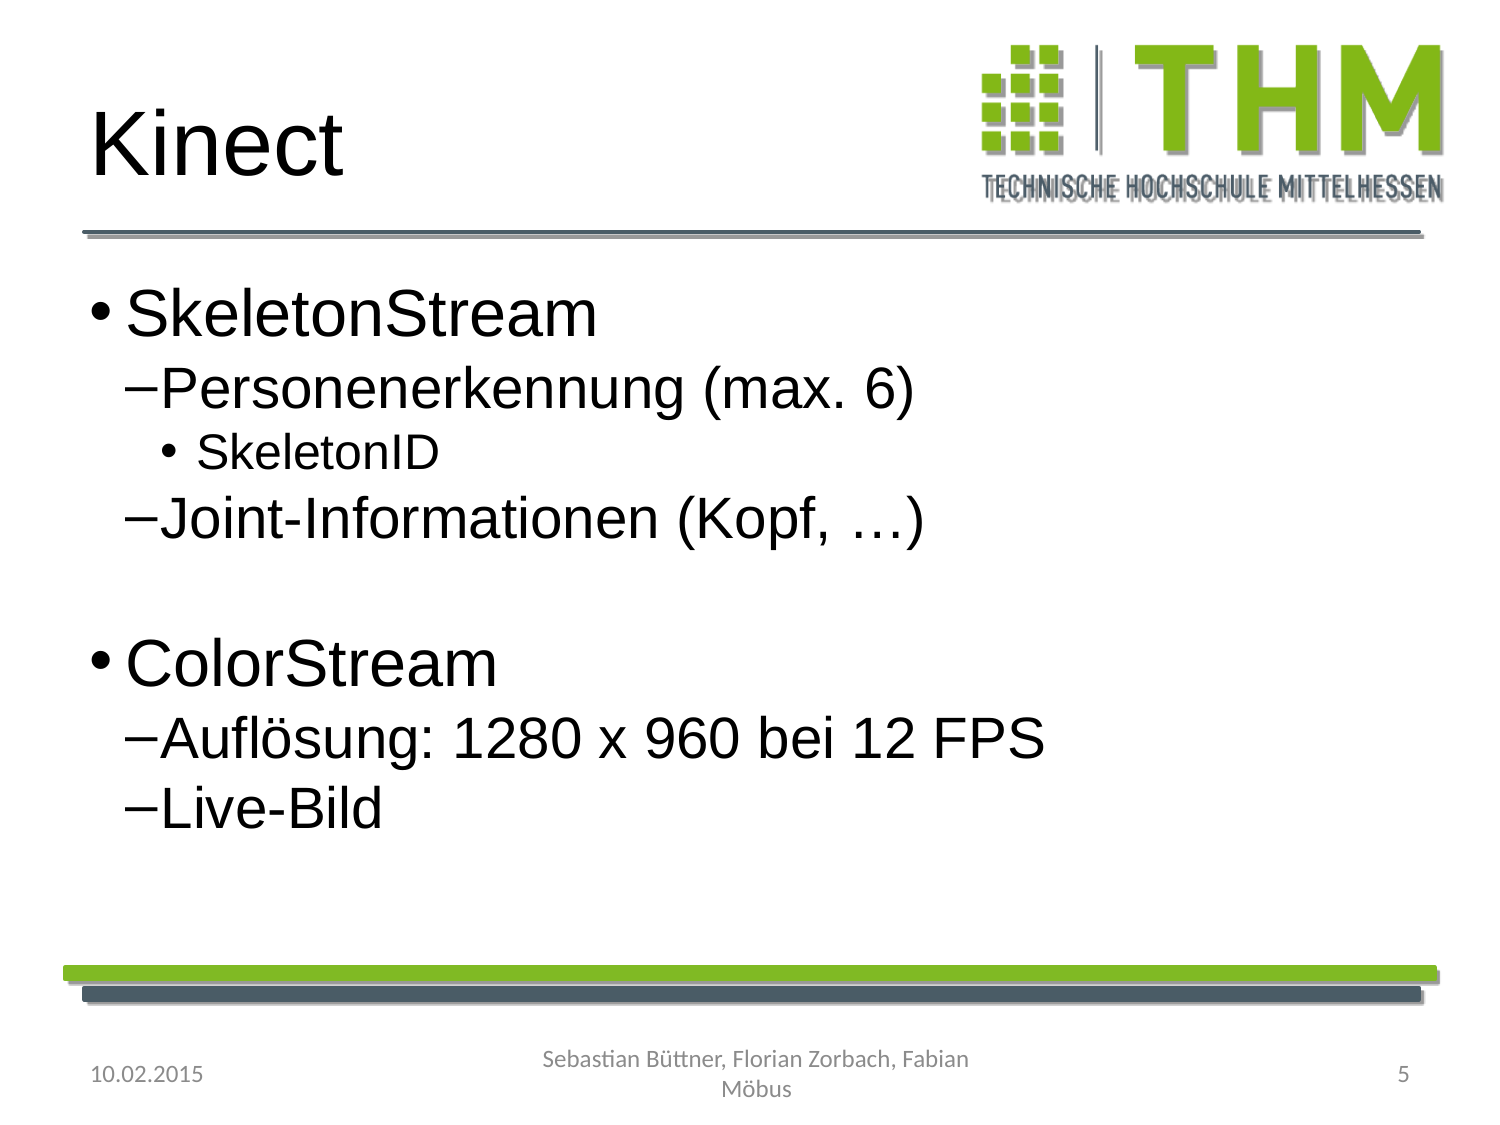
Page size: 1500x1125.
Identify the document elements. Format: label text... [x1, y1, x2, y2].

picture [974, 30, 1448, 208]
text_box Kinect [75, 45, 1425, 233]
text_box <number> [1074, 1042, 1425, 1103]
text_box SkeletonStream Personenerkennung (max. 6) SkeletonID Joint-Informationen (Kopf, …) ColorStream Auflösung: 1280 x 960 bei 12 FPS Live-Bild [75, 262, 1425, 1005]
text_box 10.02.2015 [74, 1042, 425, 1103]
text_box Sebastian Büttner, Florian Zorbach, Fabian Möbus [490, 1042, 1023, 1103]
